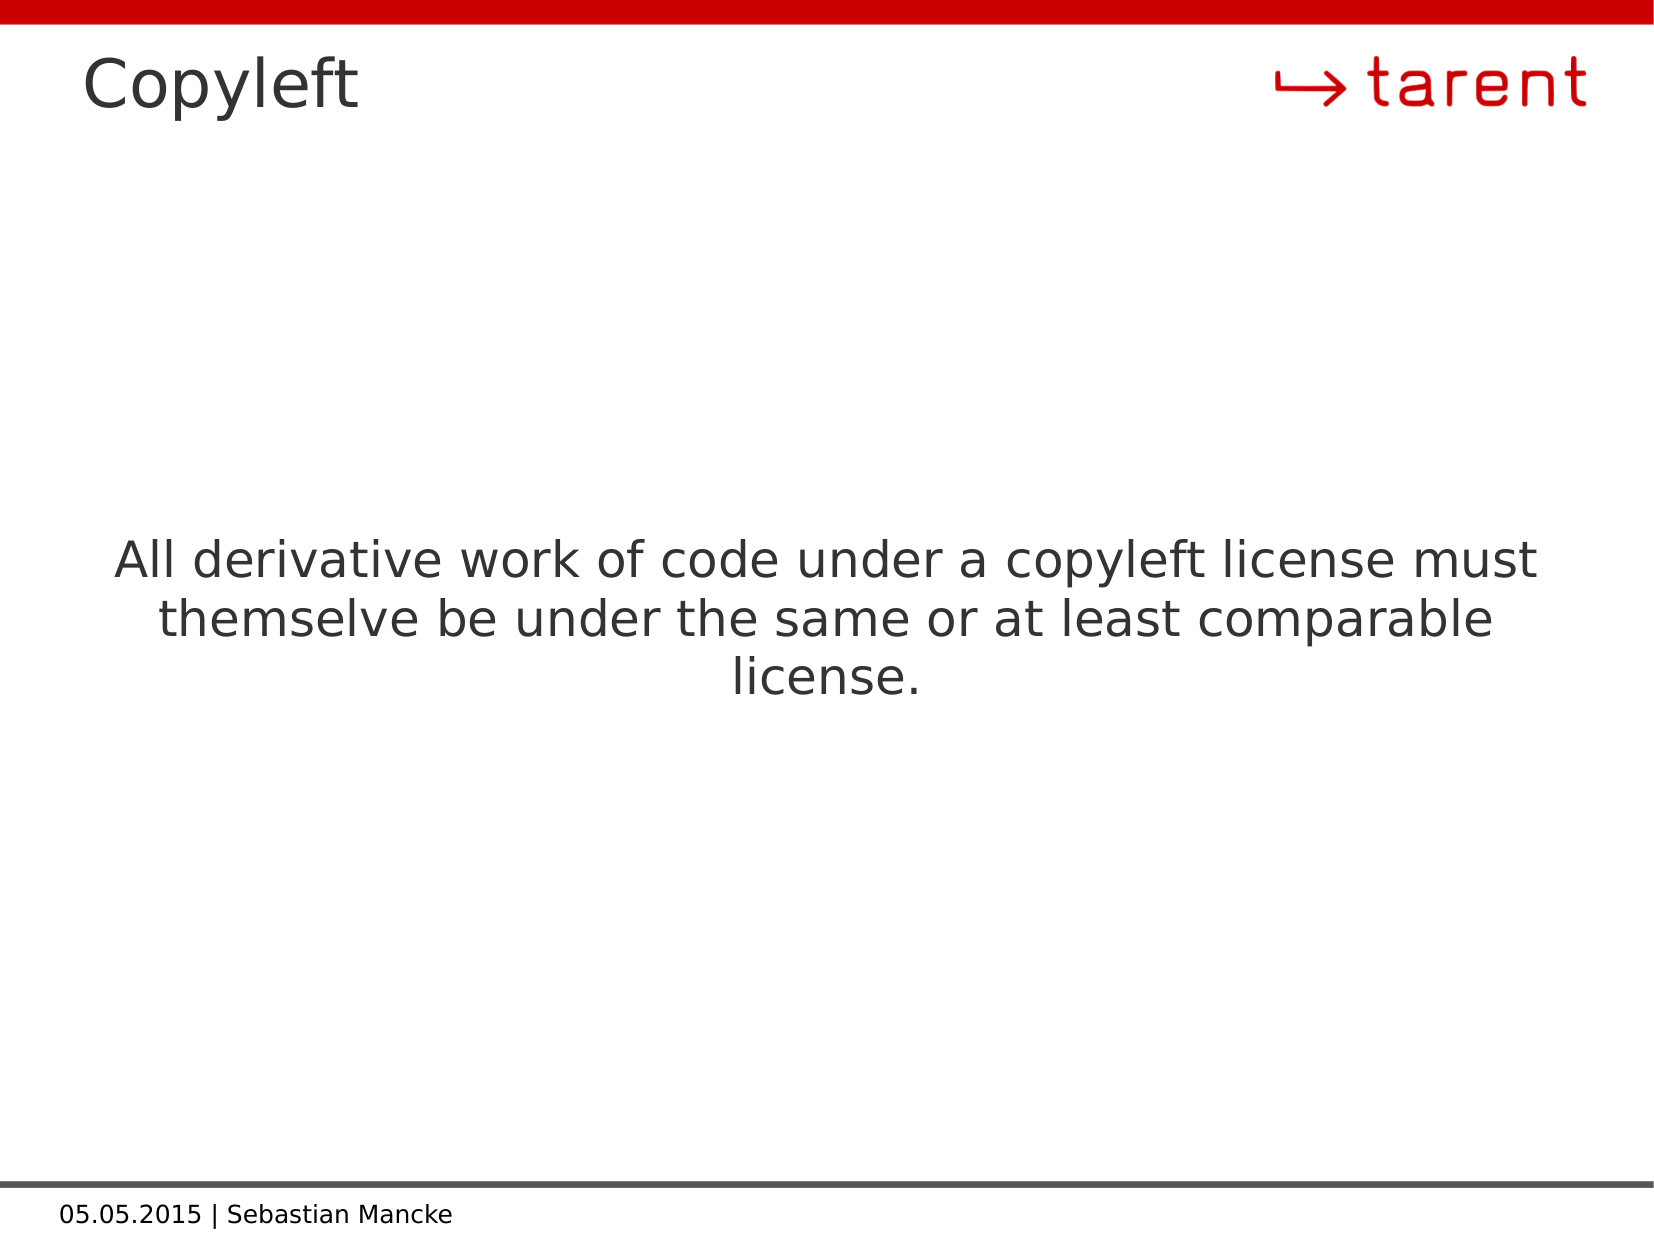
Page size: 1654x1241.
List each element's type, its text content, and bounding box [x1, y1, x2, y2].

list All derivative work of code under a copyleft license must themselve be under the same or at least comparable license. [82, 531, 1571, 768]
picture [0, 0, 1654, 26]
picture [1571, 51, 1612, 120]
picture [0, 1181, 1654, 1188]
title Copyleft [82, 35, 1571, 134]
